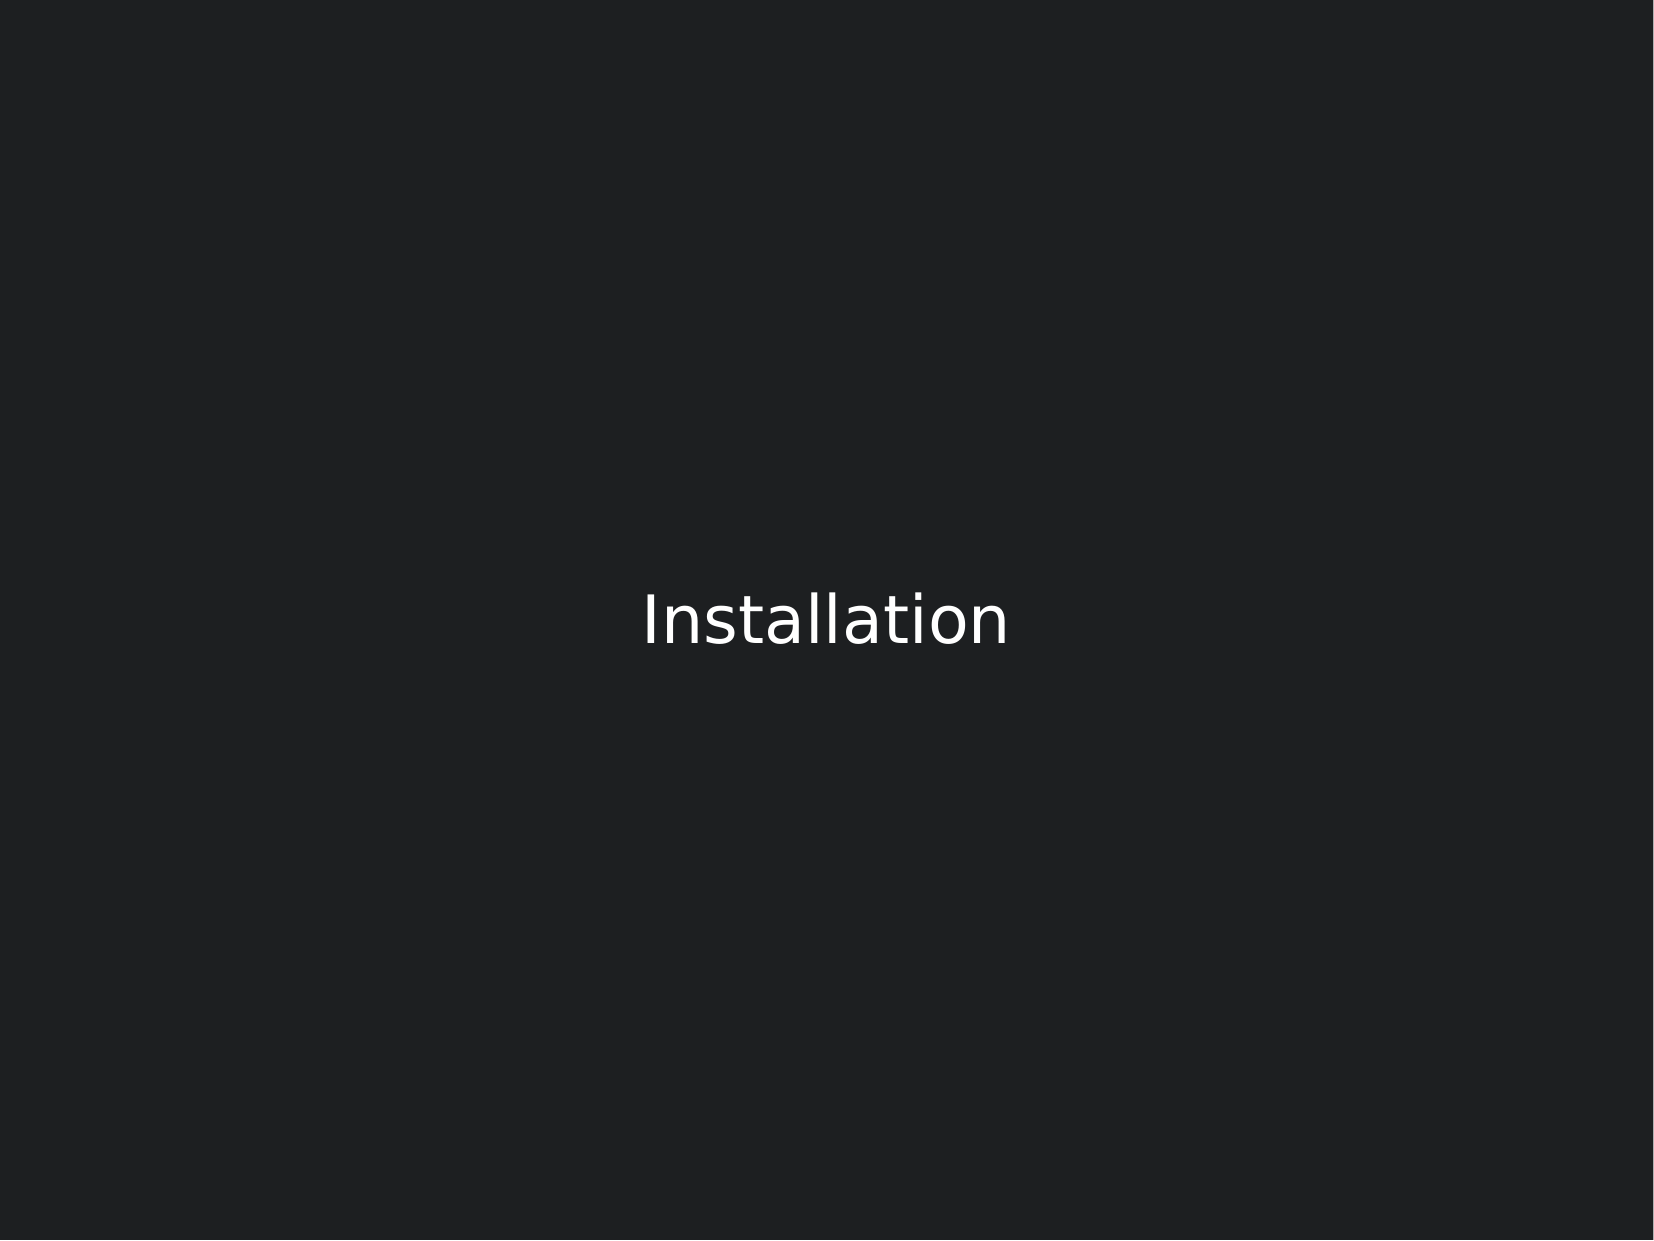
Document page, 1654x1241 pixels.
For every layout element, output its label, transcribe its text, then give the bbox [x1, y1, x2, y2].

title Installation [82, 516, 1571, 724]
